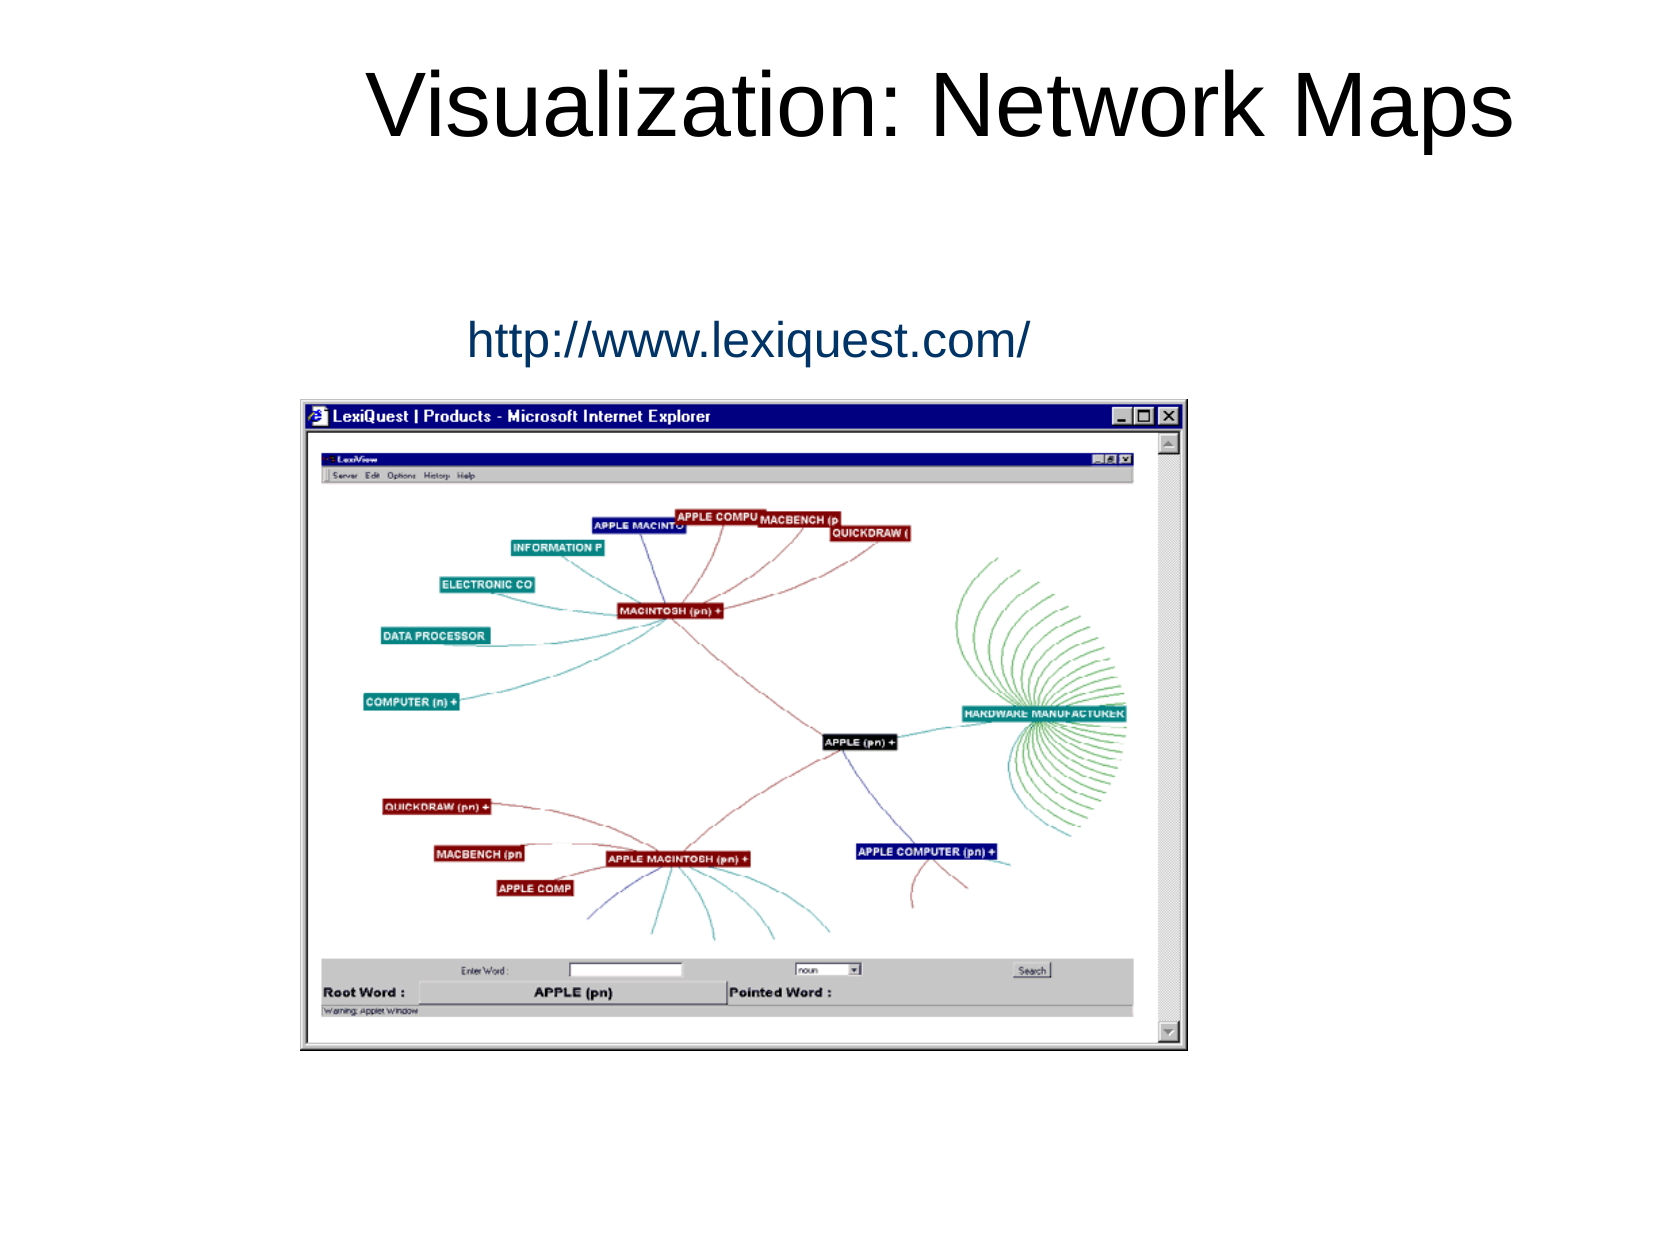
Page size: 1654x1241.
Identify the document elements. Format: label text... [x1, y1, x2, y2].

picture [300, 399, 1188, 1051]
title Visualization: Network Maps [287, 37, 1563, 163]
text_box http://www.lexiquest.com/ [416, 299, 1047, 376]
